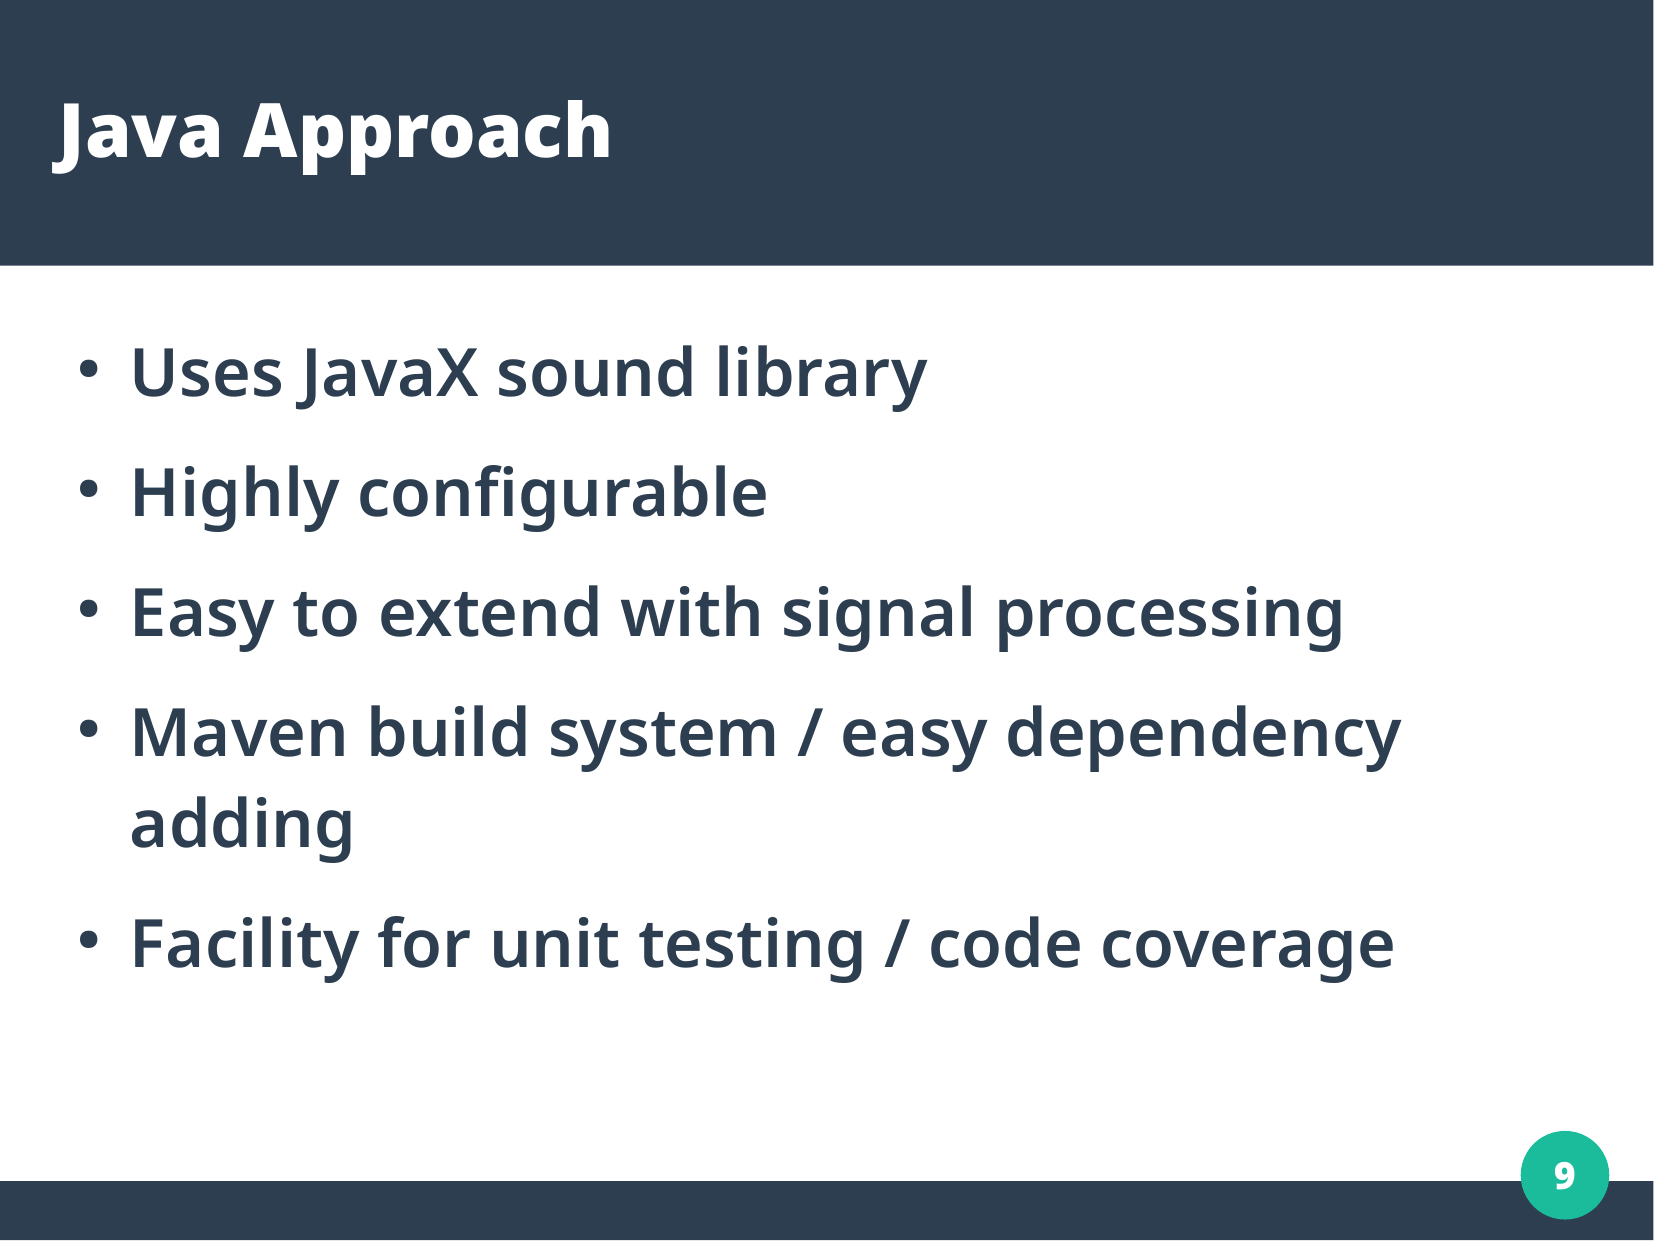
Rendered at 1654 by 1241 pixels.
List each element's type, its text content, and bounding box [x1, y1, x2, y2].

title Java Approach [59, 49, 1595, 207]
list Uses JavaX sound library Highly configurable Easy to extend with signal processing Maven build system / easy dependency adding Facility for unit testing / code coverage [59, 324, 1595, 1152]
